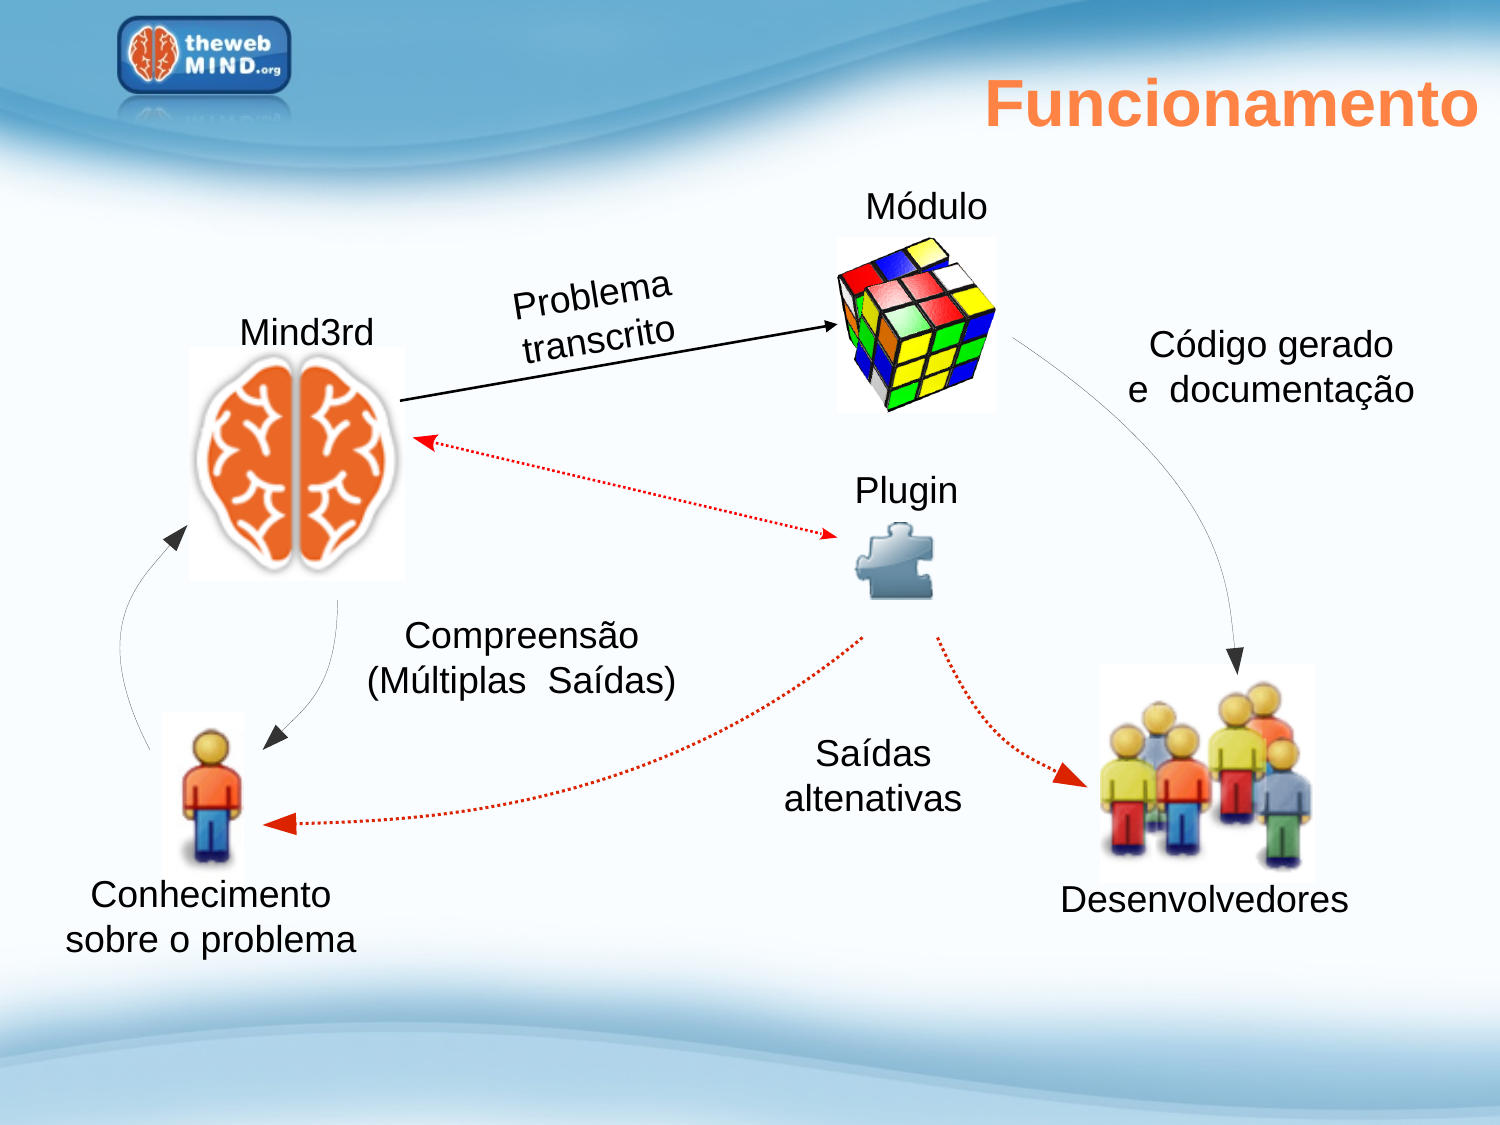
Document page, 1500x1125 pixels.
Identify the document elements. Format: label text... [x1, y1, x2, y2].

text_box Módulo [850, 174, 1003, 236]
text_box Compreensão (Múltiplas Saídas) [334, 603, 710, 709]
text_box Saídas altenativas [769, 720, 978, 827]
text_box Mind3rd [224, 299, 390, 361]
text_box Funcionamento [969, 51, 1496, 148]
text_box Desenvolvedores [1045, 867, 1364, 928]
picture [0, 0, 1500, 1125]
text_box Código gerado e documentação [1113, 312, 1430, 418]
text_box Plugin [839, 458, 974, 520]
text_box Problema transcrito [493, 248, 697, 383]
text_box Conhecimento sobre o problema [50, 862, 372, 968]
